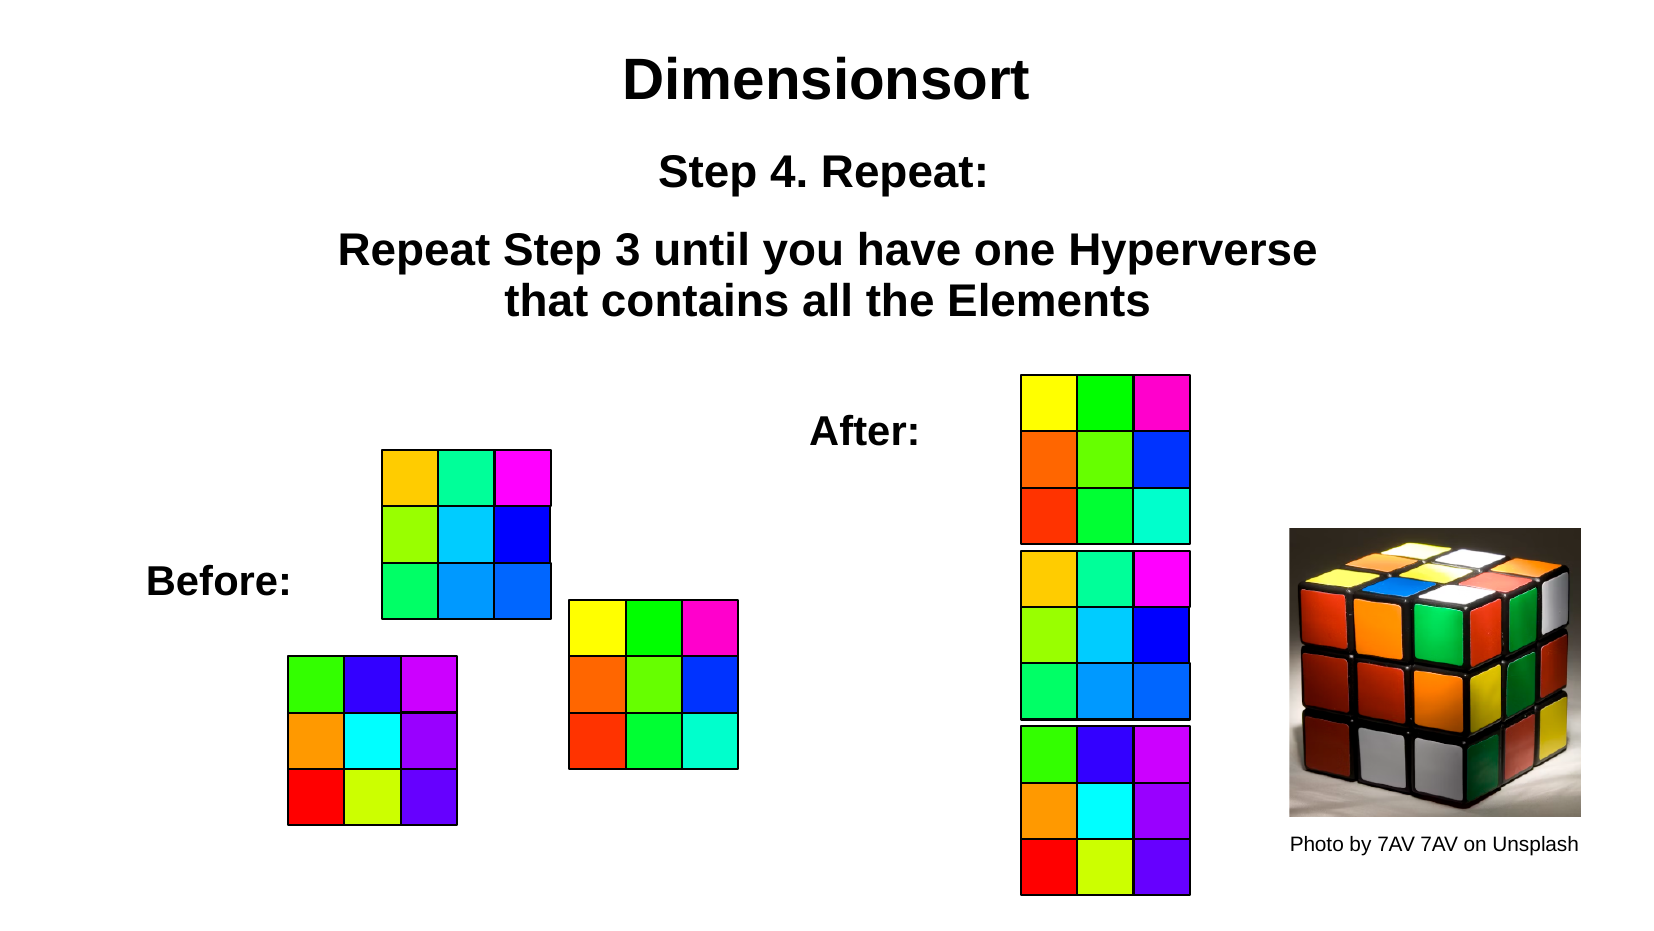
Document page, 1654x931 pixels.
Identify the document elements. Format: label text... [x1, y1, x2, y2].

text_box Step 4. Repeat: [643, 138, 1539, 257]
text_box Photo by 7AV 7AV on Unsplash [1275, 825, 1613, 931]
picture [1289, 528, 1581, 817]
subtitle Before: [75, 525, 364, 638]
title Dimensionsort [82, 2, 1571, 158]
text_box [381, 488, 551, 619]
text_box [1020, 550, 1190, 720]
text_box [288, 656, 457, 826]
text_box [1021, 375, 1190, 544]
text_box [1021, 726, 1190, 896]
text_box [569, 600, 739, 769]
text_box Repeat Step 3 until you have one Hyperverse that contains all the Elements [305, 216, 1351, 488]
